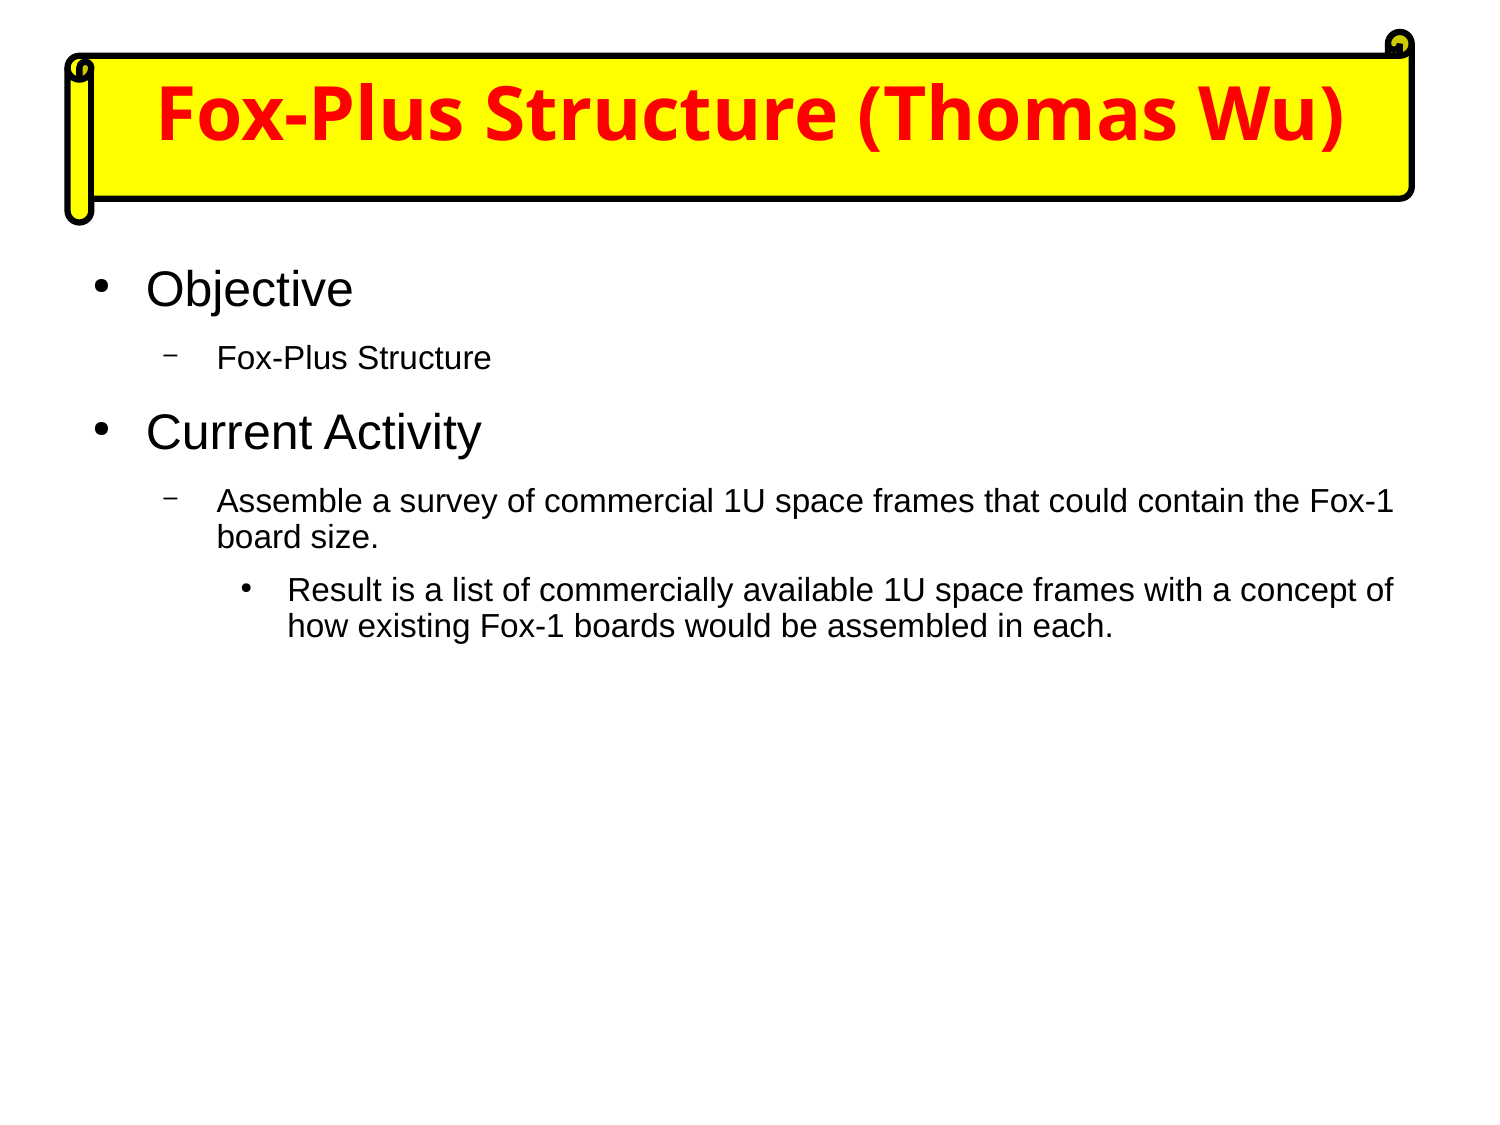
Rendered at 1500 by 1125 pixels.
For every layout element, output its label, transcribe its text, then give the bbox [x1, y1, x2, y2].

text_box [67, 164, 1412, 223]
list Objective Fox-Plus Structure Current Activity Assemble a survey of commercial 1U space frames that could contain the Fox-1 board size. Result is a list of commercially available 1U space frames with a concept of how existing Fox-1 boards would be assembled in each. [75, 263, 1425, 916]
text_box [72, 31, 1412, 58]
text_box Fox-Plus Structure (Thomas Wu) [0, 58, 1500, 164]
